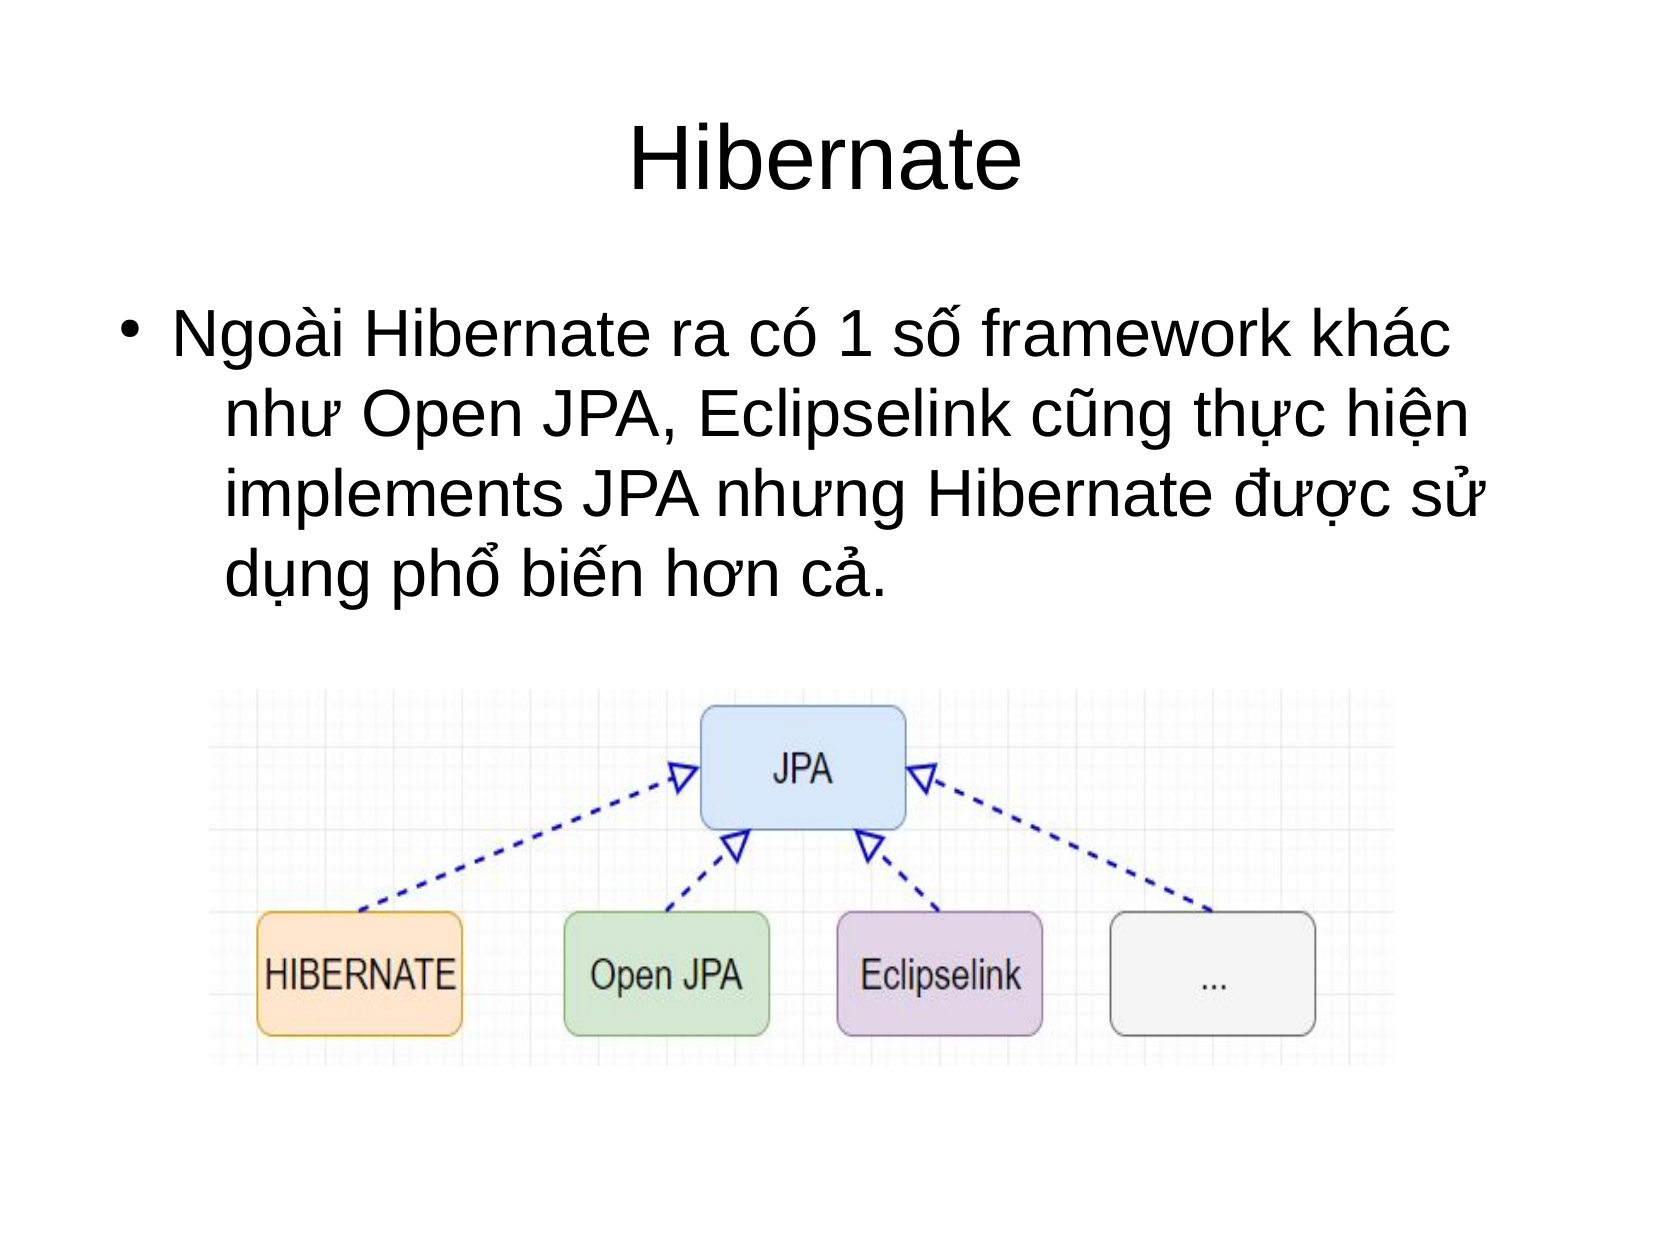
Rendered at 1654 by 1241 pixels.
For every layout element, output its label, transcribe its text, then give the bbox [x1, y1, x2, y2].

picture [209, 689, 1395, 1066]
list Ngoài Hibernate ra có 1 số framework khác như Open JPA, Eclipselink cũng thực hiện implements JPA nhưng Hibernate được sử dụng phổ biến hơn cả. [82, 290, 1571, 1109]
title Hibernate [82, 49, 1571, 257]
